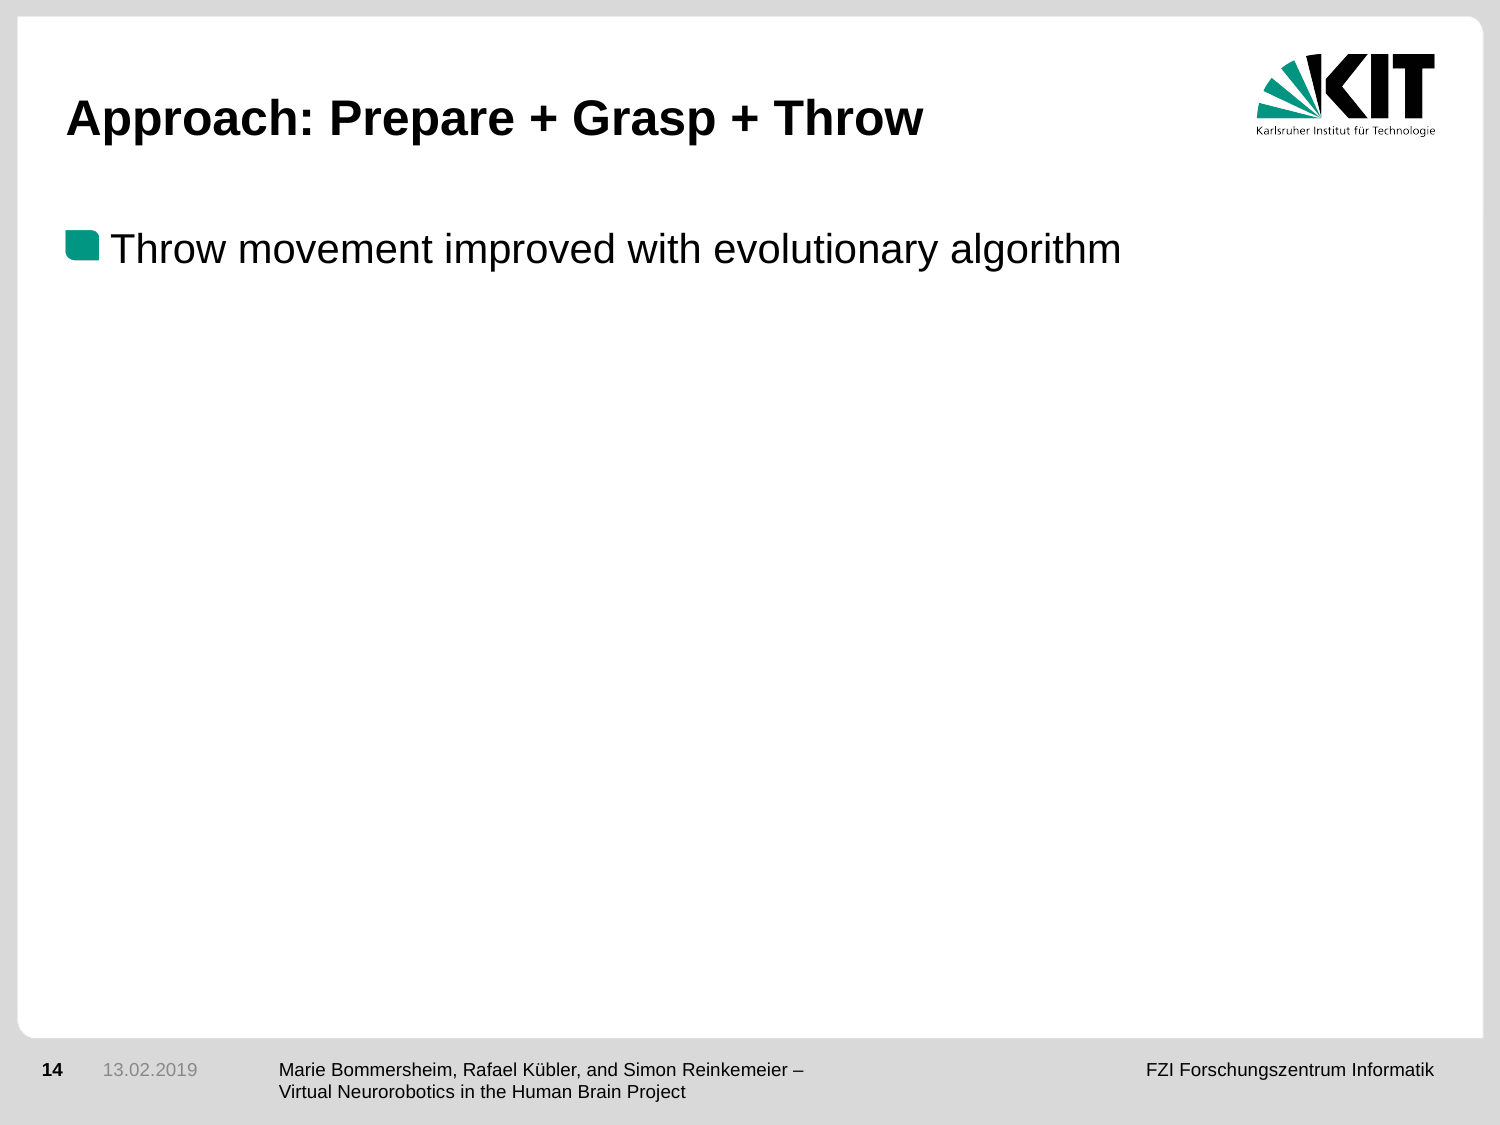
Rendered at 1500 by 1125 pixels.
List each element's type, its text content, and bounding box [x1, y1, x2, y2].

list Throw movement improved with evolutionary algorithm [65, 197, 1435, 1002]
picture [0, 0, 1500, 1125]
slide_number <Foliennummer> [41, 1057, 96, 1106]
slide_number 13.02.2019 [102, 1057, 272, 1118]
title Approach: Prepare + Grasp + Throw [65, 64, 1192, 147]
